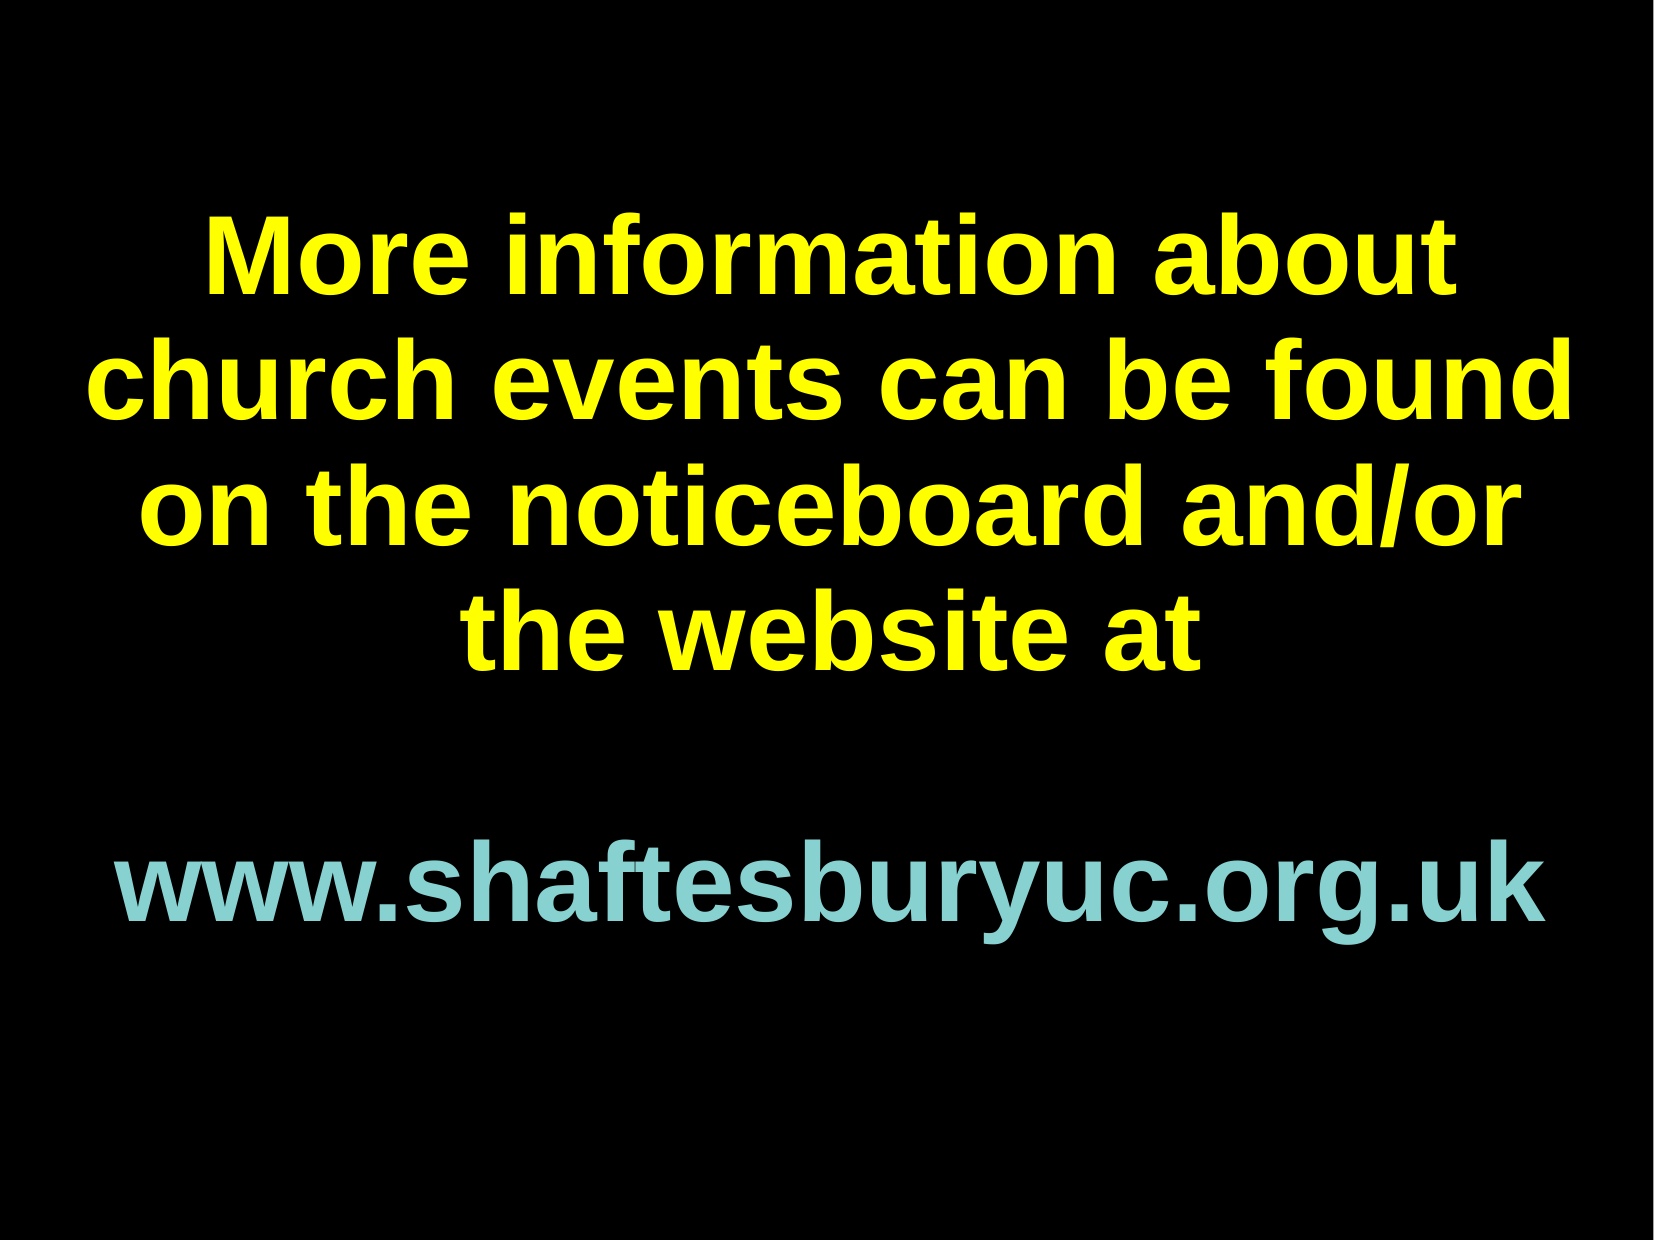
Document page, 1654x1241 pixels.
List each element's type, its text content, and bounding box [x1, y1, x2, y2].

text_box More information about church events can be found on the noticeboard and/or the website at www.shaftesburyuc.org.uk [59, 59, 1603, 1179]
